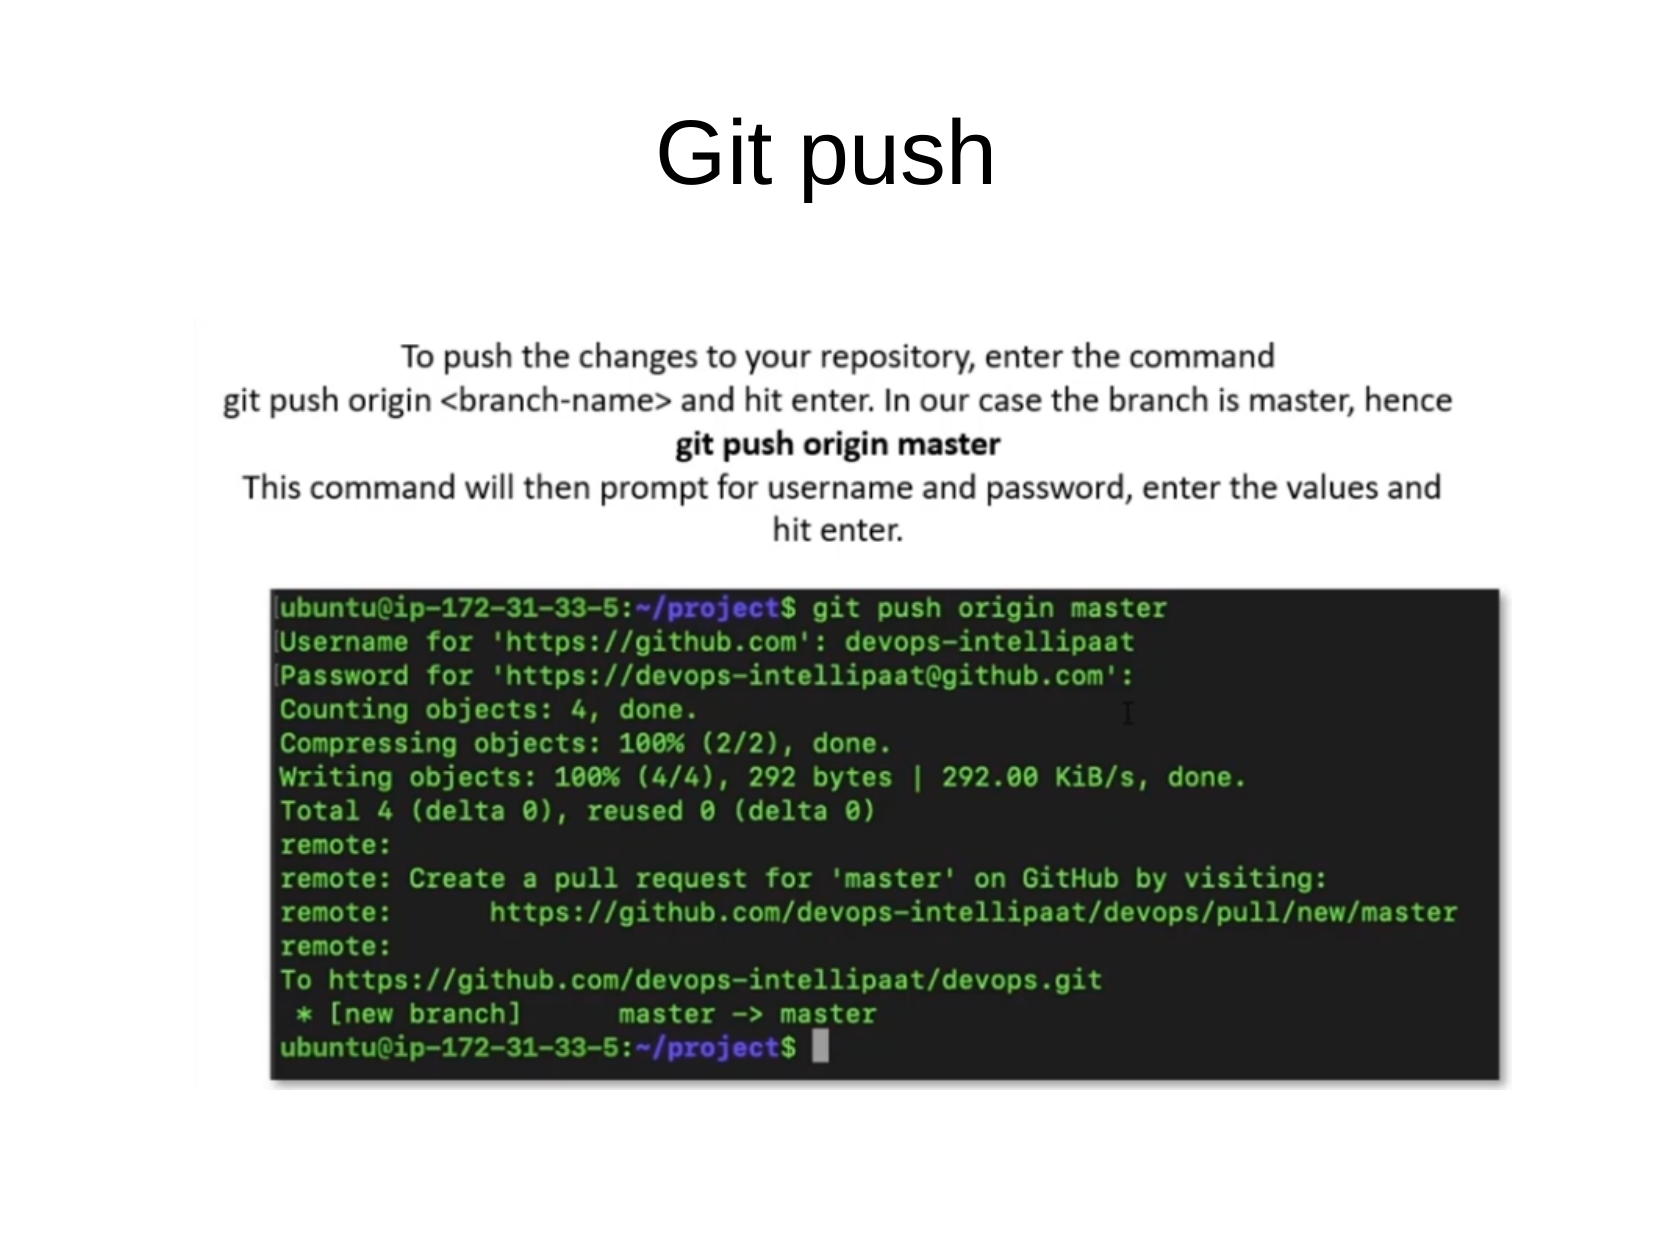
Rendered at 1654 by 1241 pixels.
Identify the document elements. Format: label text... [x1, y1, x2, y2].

title Git push [82, 49, 1571, 257]
picture [194, 318, 1512, 1090]
